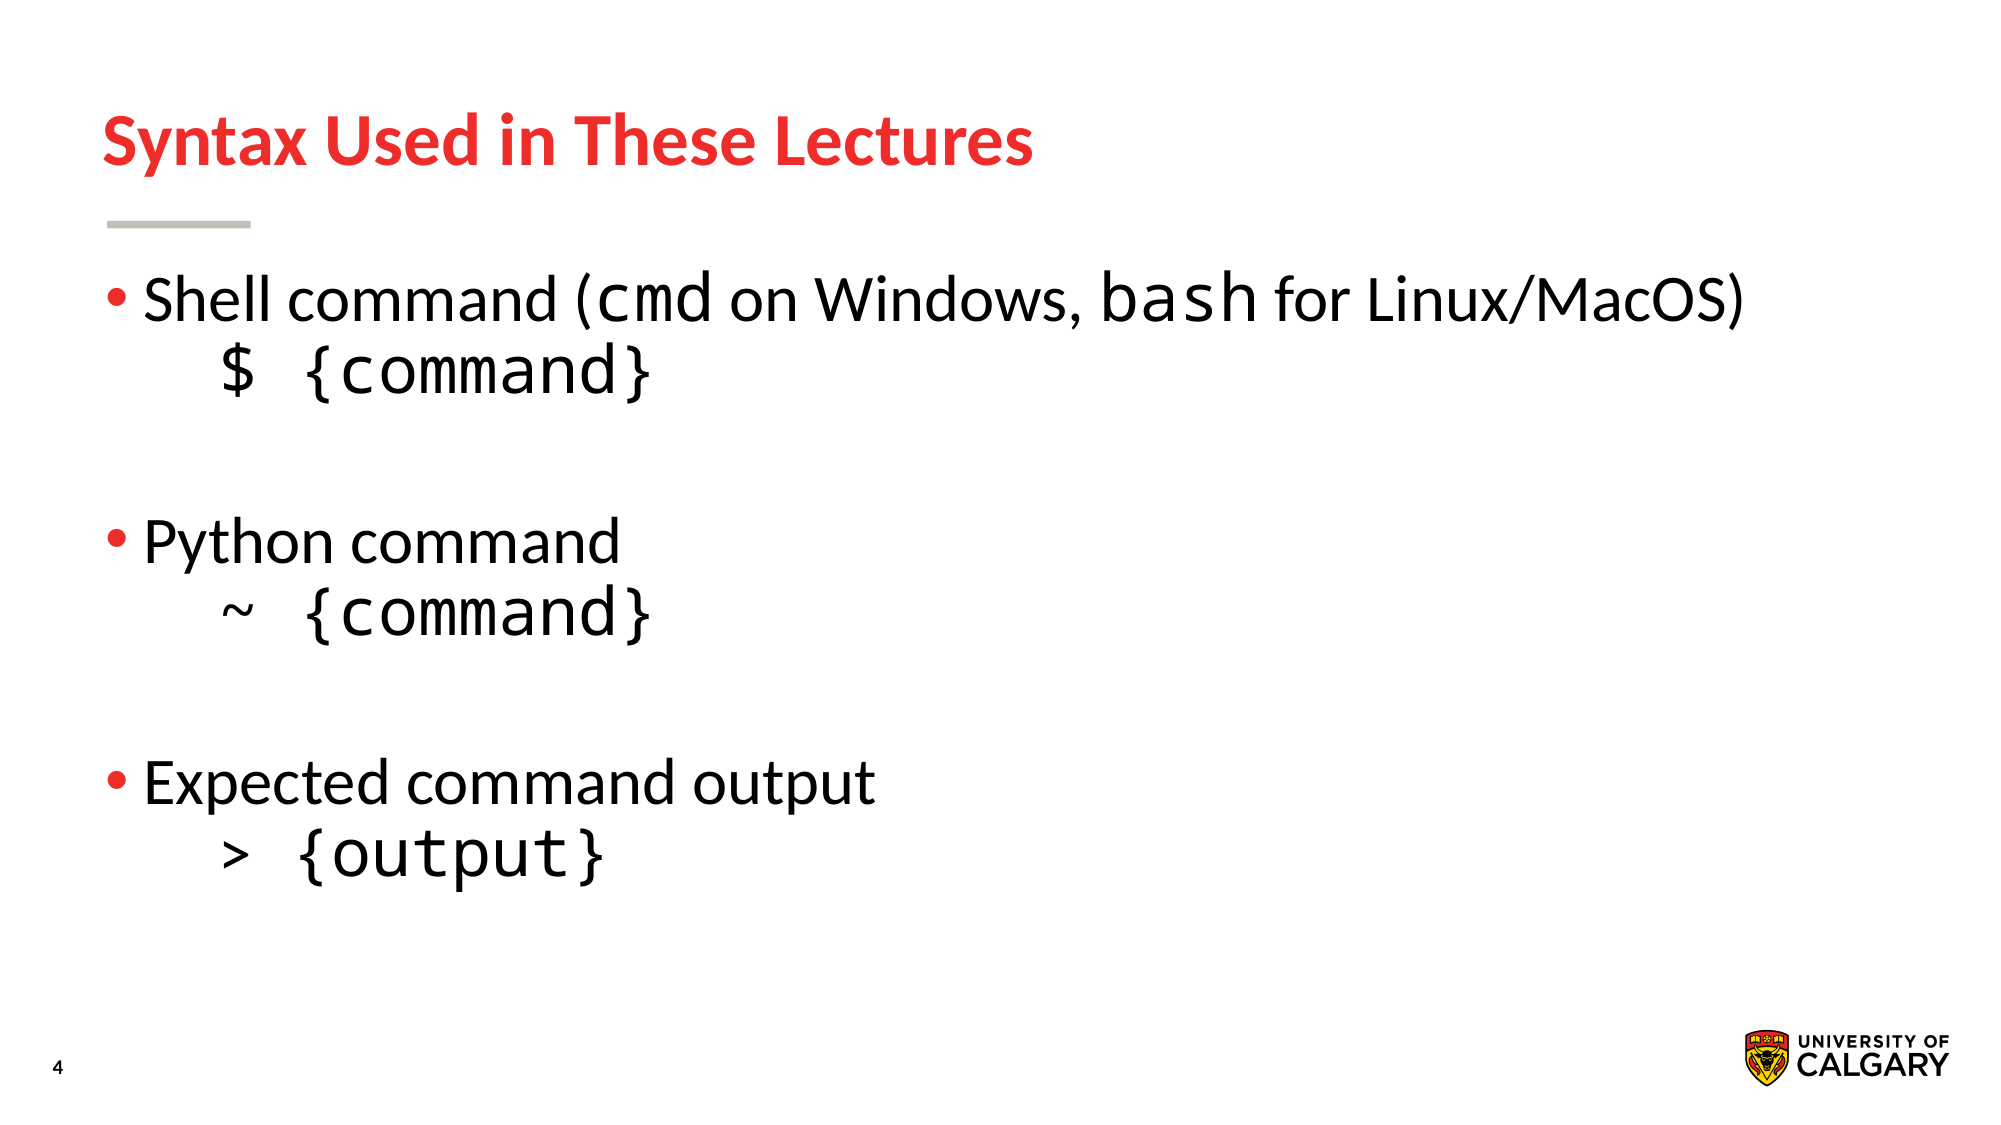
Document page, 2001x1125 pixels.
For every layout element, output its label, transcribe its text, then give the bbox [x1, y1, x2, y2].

picture [1722, 1012, 1972, 1099]
list Shell command (cmd on Windows, bash for Linux/MacOS) $ {command} Python command ~ {command} Expected command output > {output} [91, 256, 1774, 971]
title Syntax Used in These Lectures [87, 60, 1774, 222]
